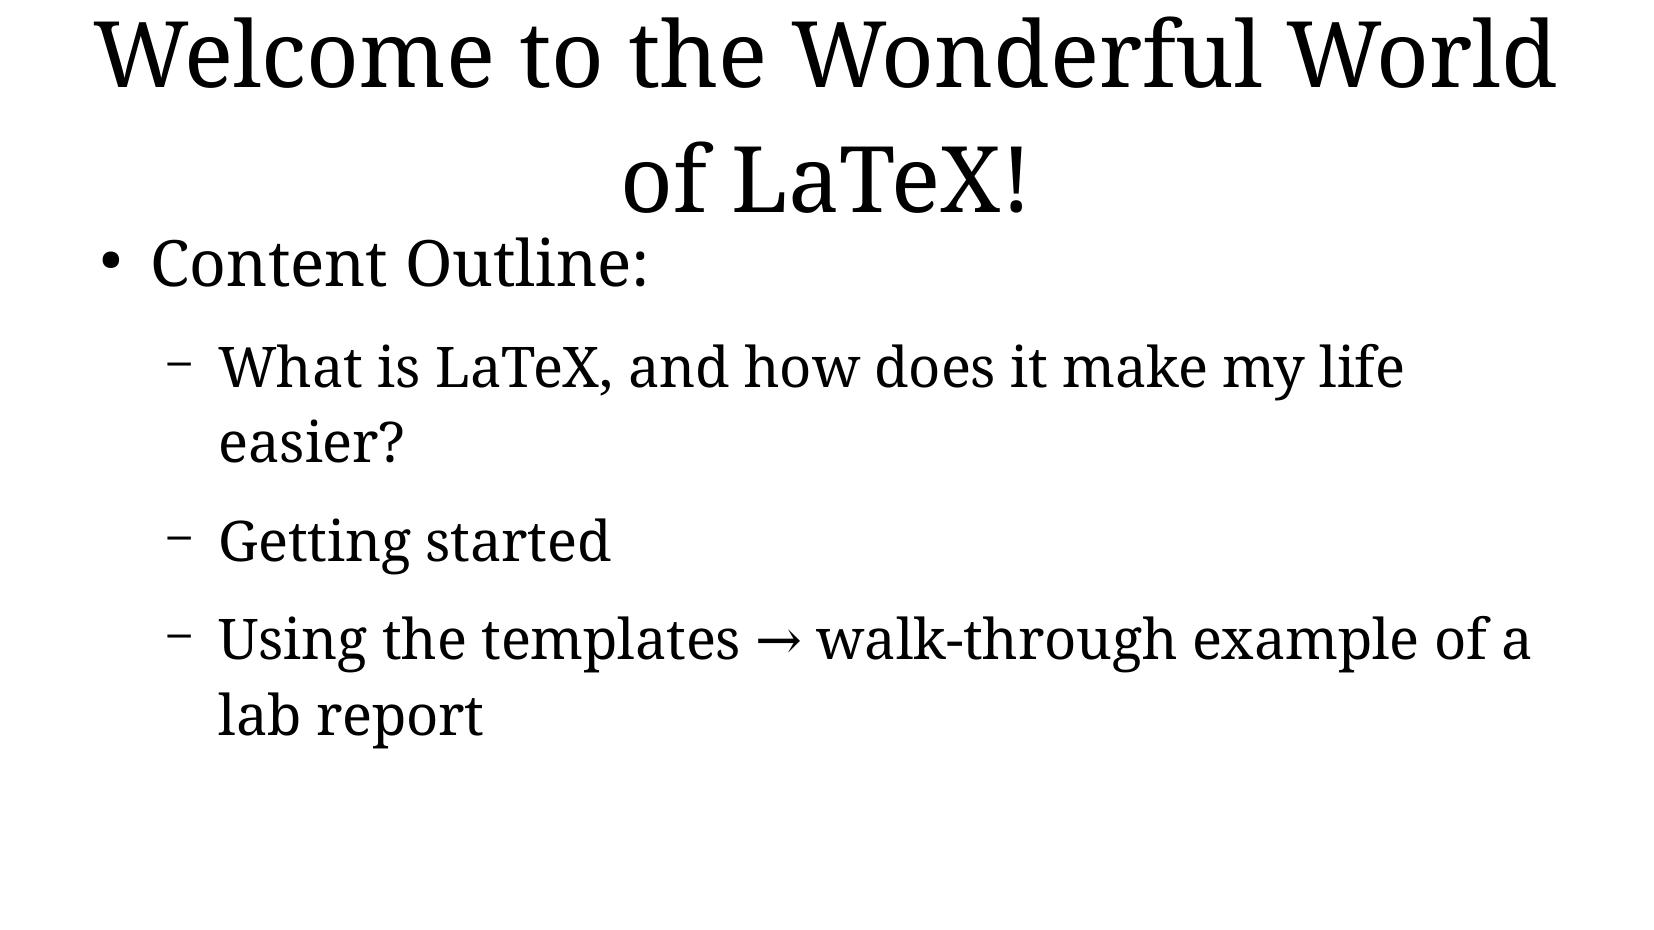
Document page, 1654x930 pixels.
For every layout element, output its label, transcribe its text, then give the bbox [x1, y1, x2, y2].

list Content Outline: What is LaTeX, and how does it make my life easier? Getting started Using the templates → walk-through example of a lab report [82, 217, 1571, 757]
title Welcome to the Wonderful World of LaTeX! [82, 23, 1571, 207]
